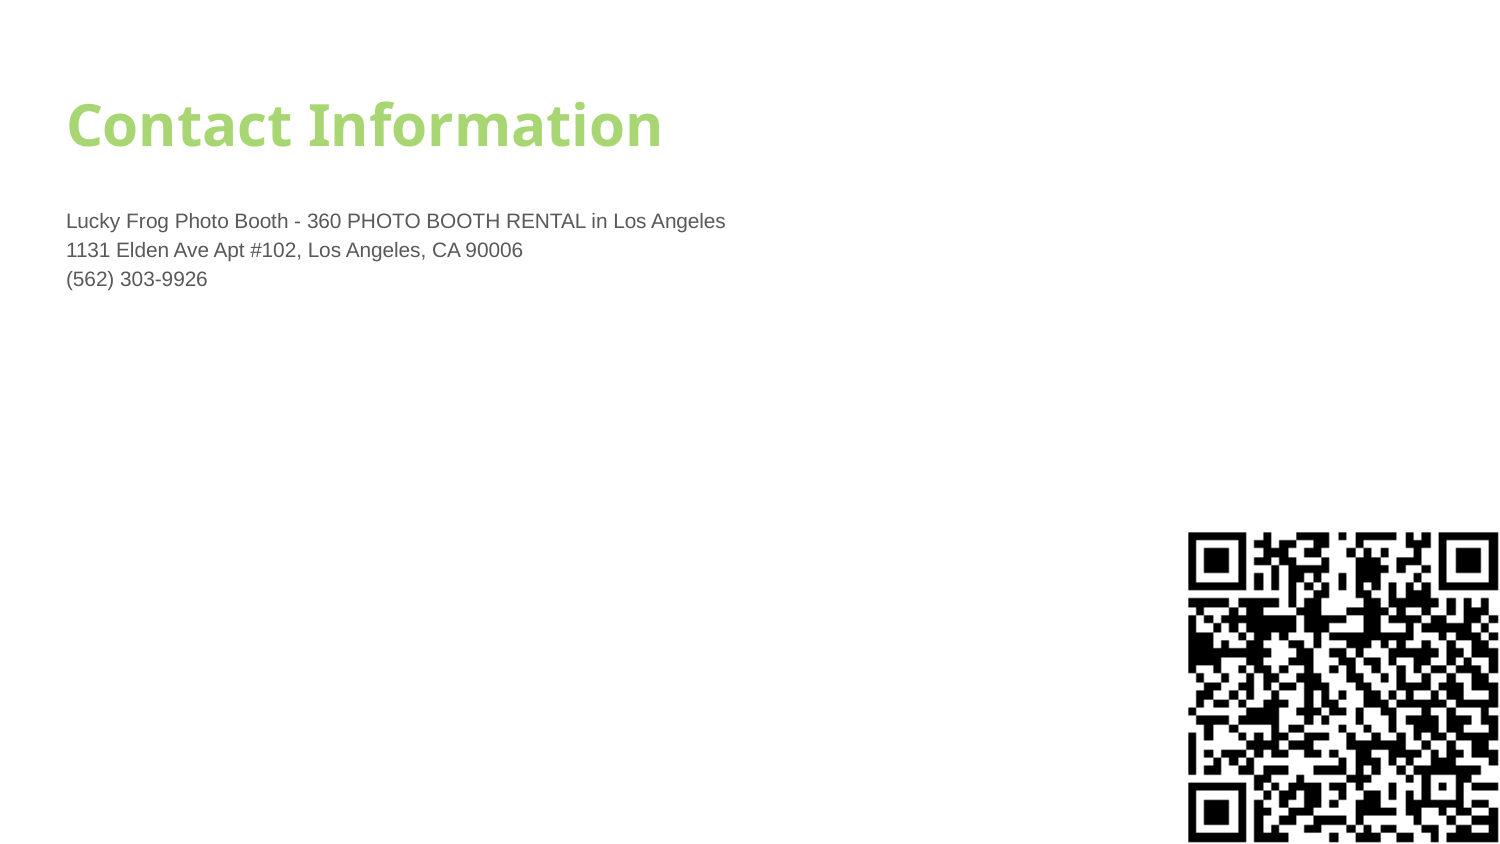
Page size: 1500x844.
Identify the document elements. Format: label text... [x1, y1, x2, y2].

title Contact Information [51, 72, 1449, 167]
list Lucky Frog Photo Booth - 360 PHOTO BOOTH RENTAL in Los Angeles 1131 Elden Ave Apt #102, Los Angeles, CA 90006 (562) 303-9926 [51, 189, 1449, 750]
picture [1187, 531, 1500, 844]
